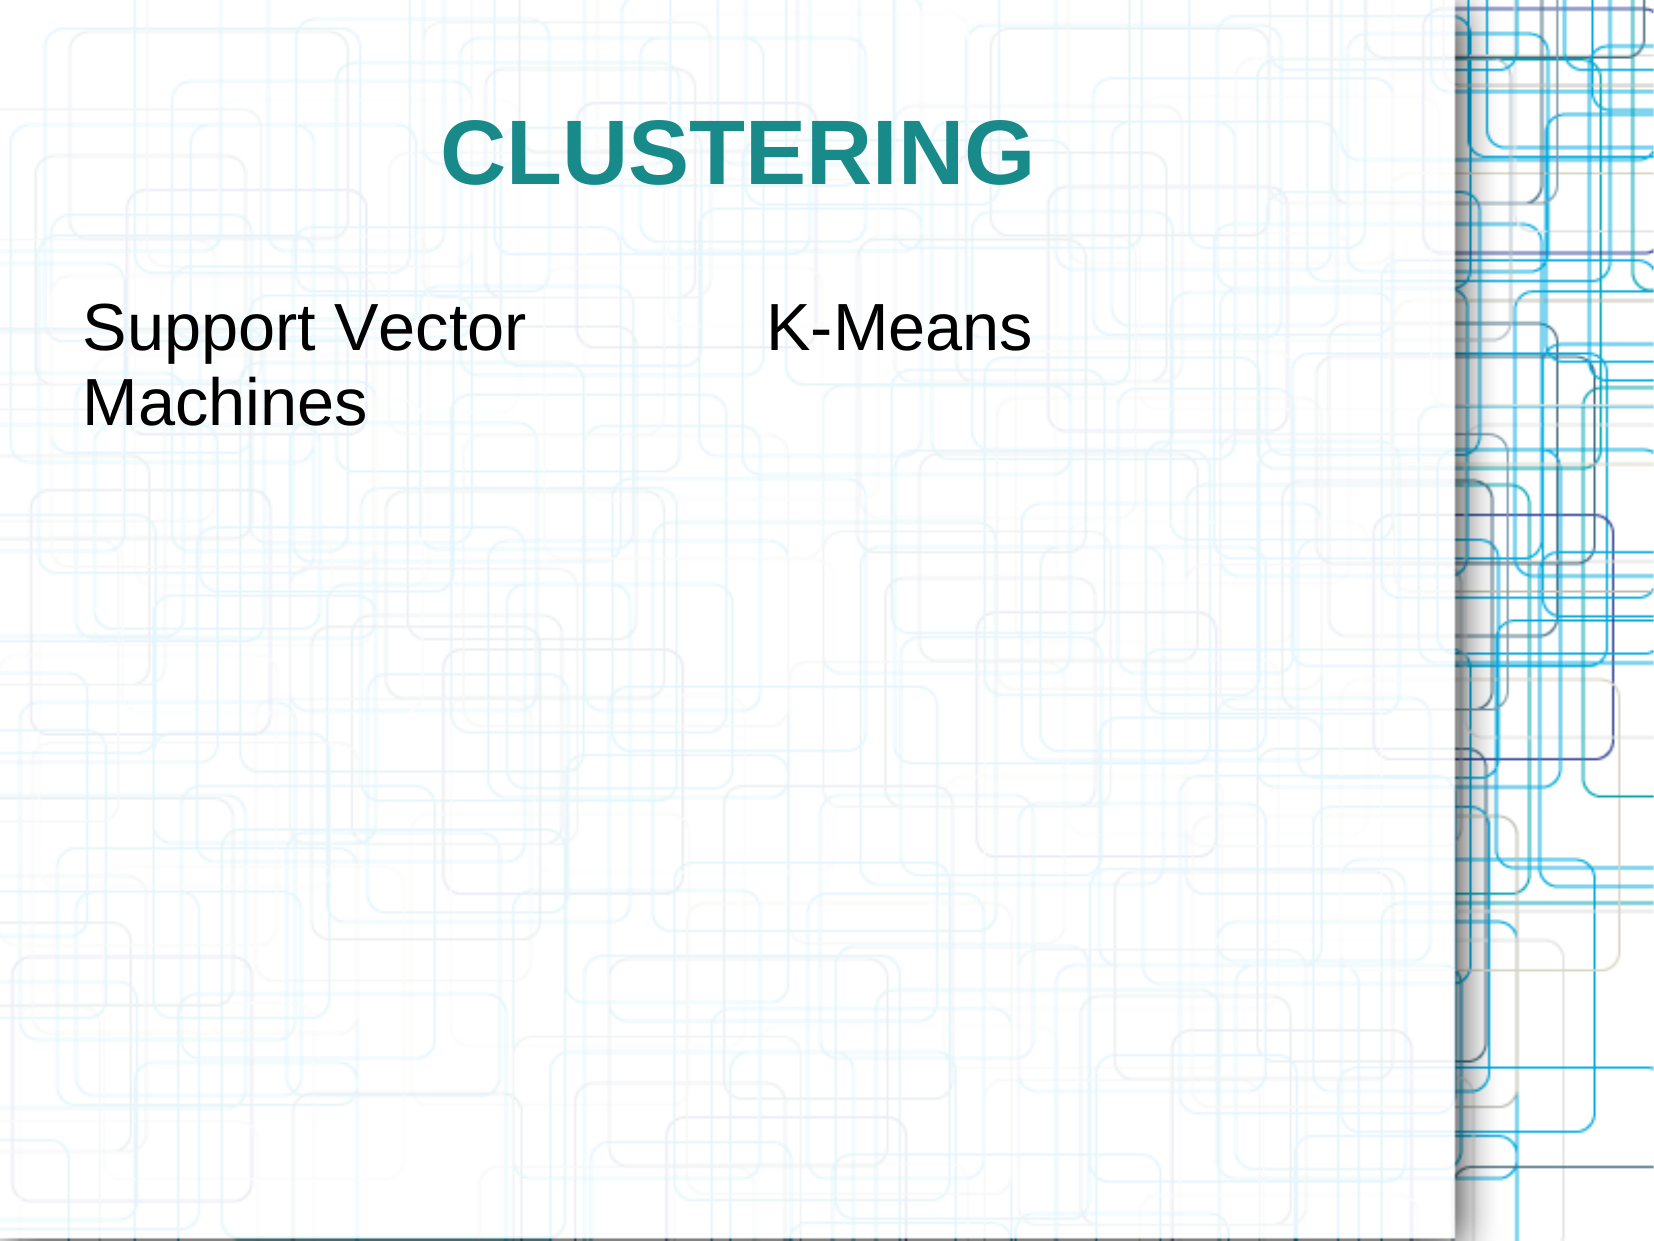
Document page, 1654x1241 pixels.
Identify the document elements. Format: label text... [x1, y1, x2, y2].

picture [0, 0, 1654, 1241]
list K-Means [766, 290, 1418, 1010]
title CLUSTERING [59, 49, 1418, 257]
list Support Vector Machines [82, 290, 734, 1010]
